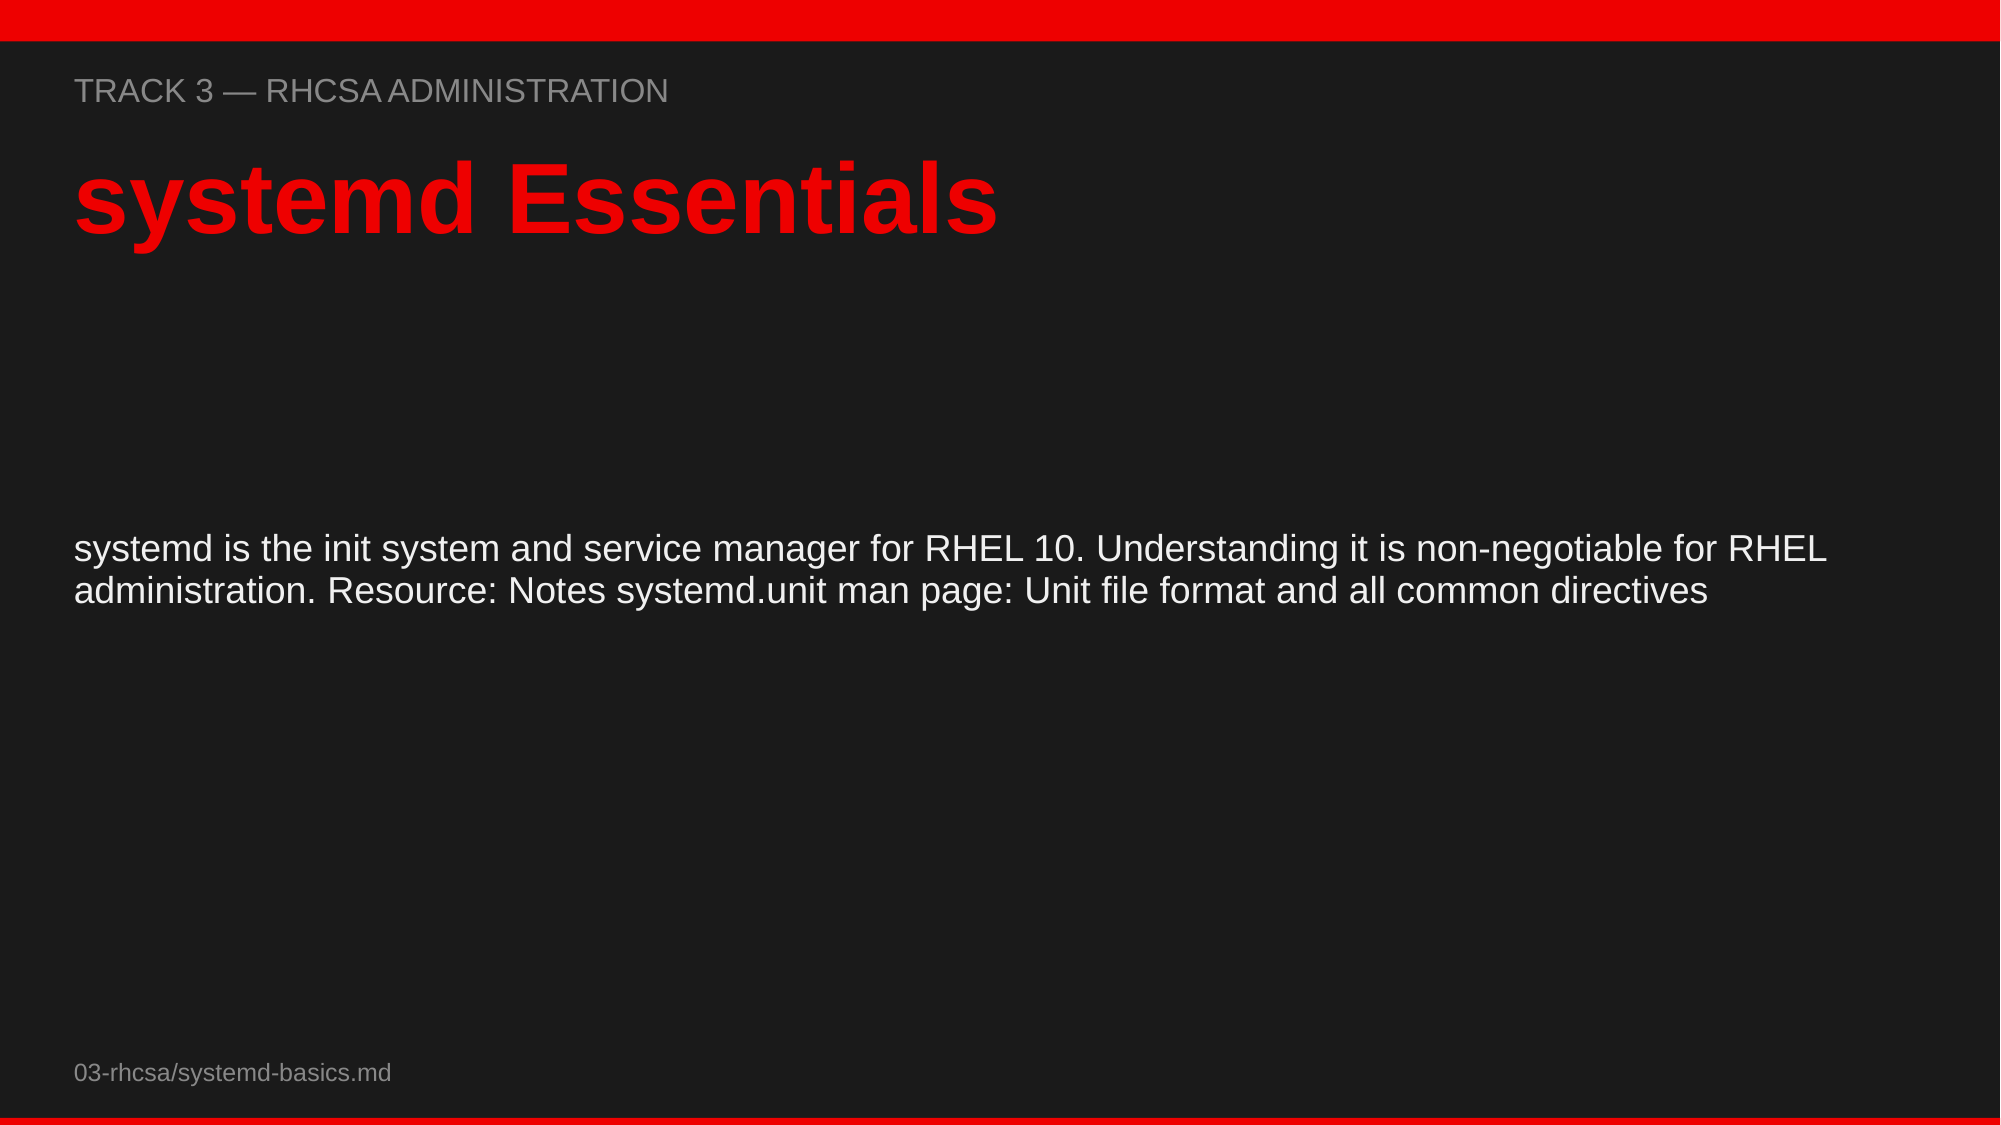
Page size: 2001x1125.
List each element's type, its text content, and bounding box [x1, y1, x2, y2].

text_box [0, 0, 2001, 42]
text_box systemd Essentials [59, 135, 1942, 461]
text_box 03-rhcsa/systemd-basics.md [59, 1051, 1942, 1093]
text_box TRACK 3 — RHCSA ADMINISTRATION [59, 64, 1942, 119]
text_box [0, 1117, 2001, 1125]
text_box systemd is the init system and service manager for RHEL 10. Understanding it is non-negotiable for RHEL administration. Resource: Notes systemd.unit man page: Unit file format and all common directives [59, 519, 1942, 727]
